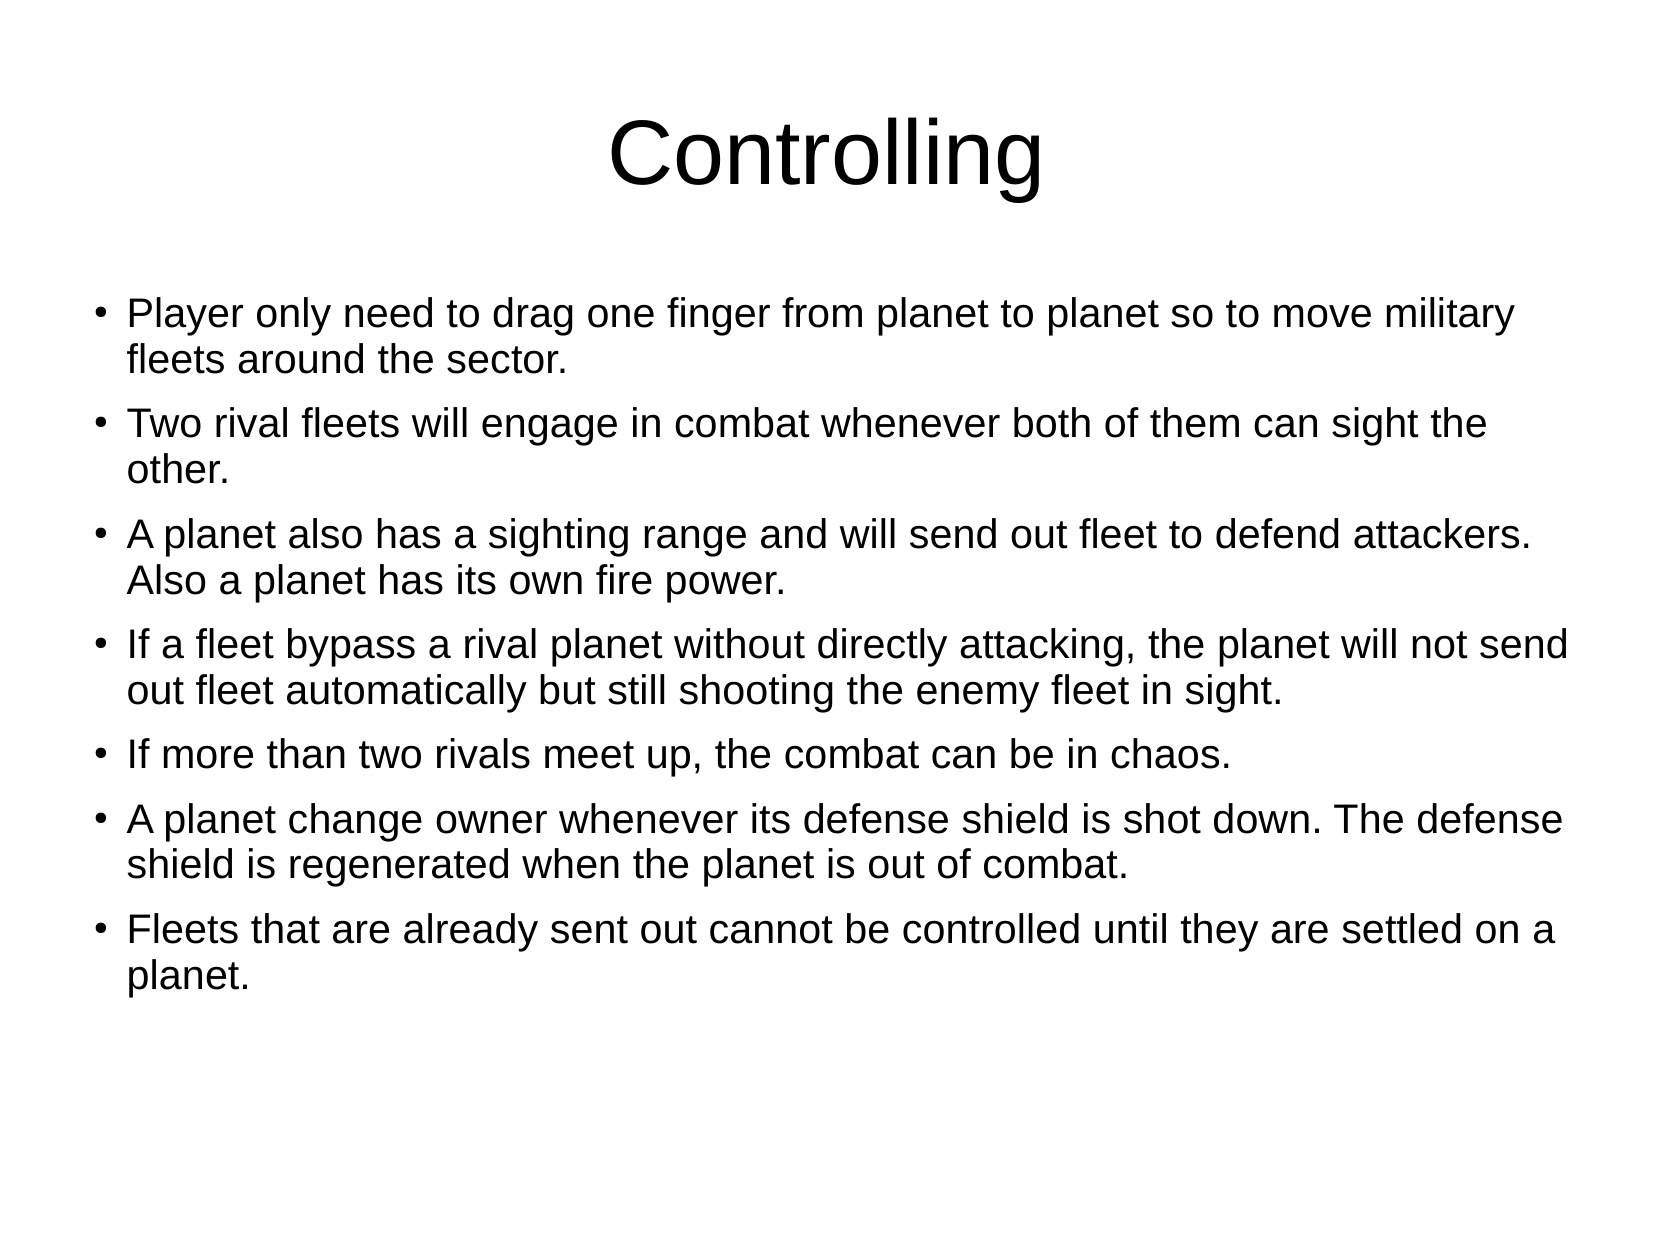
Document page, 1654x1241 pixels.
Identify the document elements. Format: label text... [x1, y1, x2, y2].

title Controlling [82, 49, 1571, 257]
list Player only need to drag one finger from planet to planet so to move military fleets around the sector. Two rival fleets will engage in combat whenever both of them can sight the other. A planet also has a sighting range and will send out fleet to defend attackers. Also a planet has its own fire power. If a fleet bypass a rival planet without directly attacking, the planet will not send out fleet automatically but still shooting the enemy fleet in sight. If more than two rivals meet up, the combat can be in chaos. A planet change owner whenever its defense shield is shot down. The defense shield is regenerated when the planet is out of combat. Fleets that are already sent out cannot be controlled until they are settled on a planet. [82, 290, 1571, 1010]
